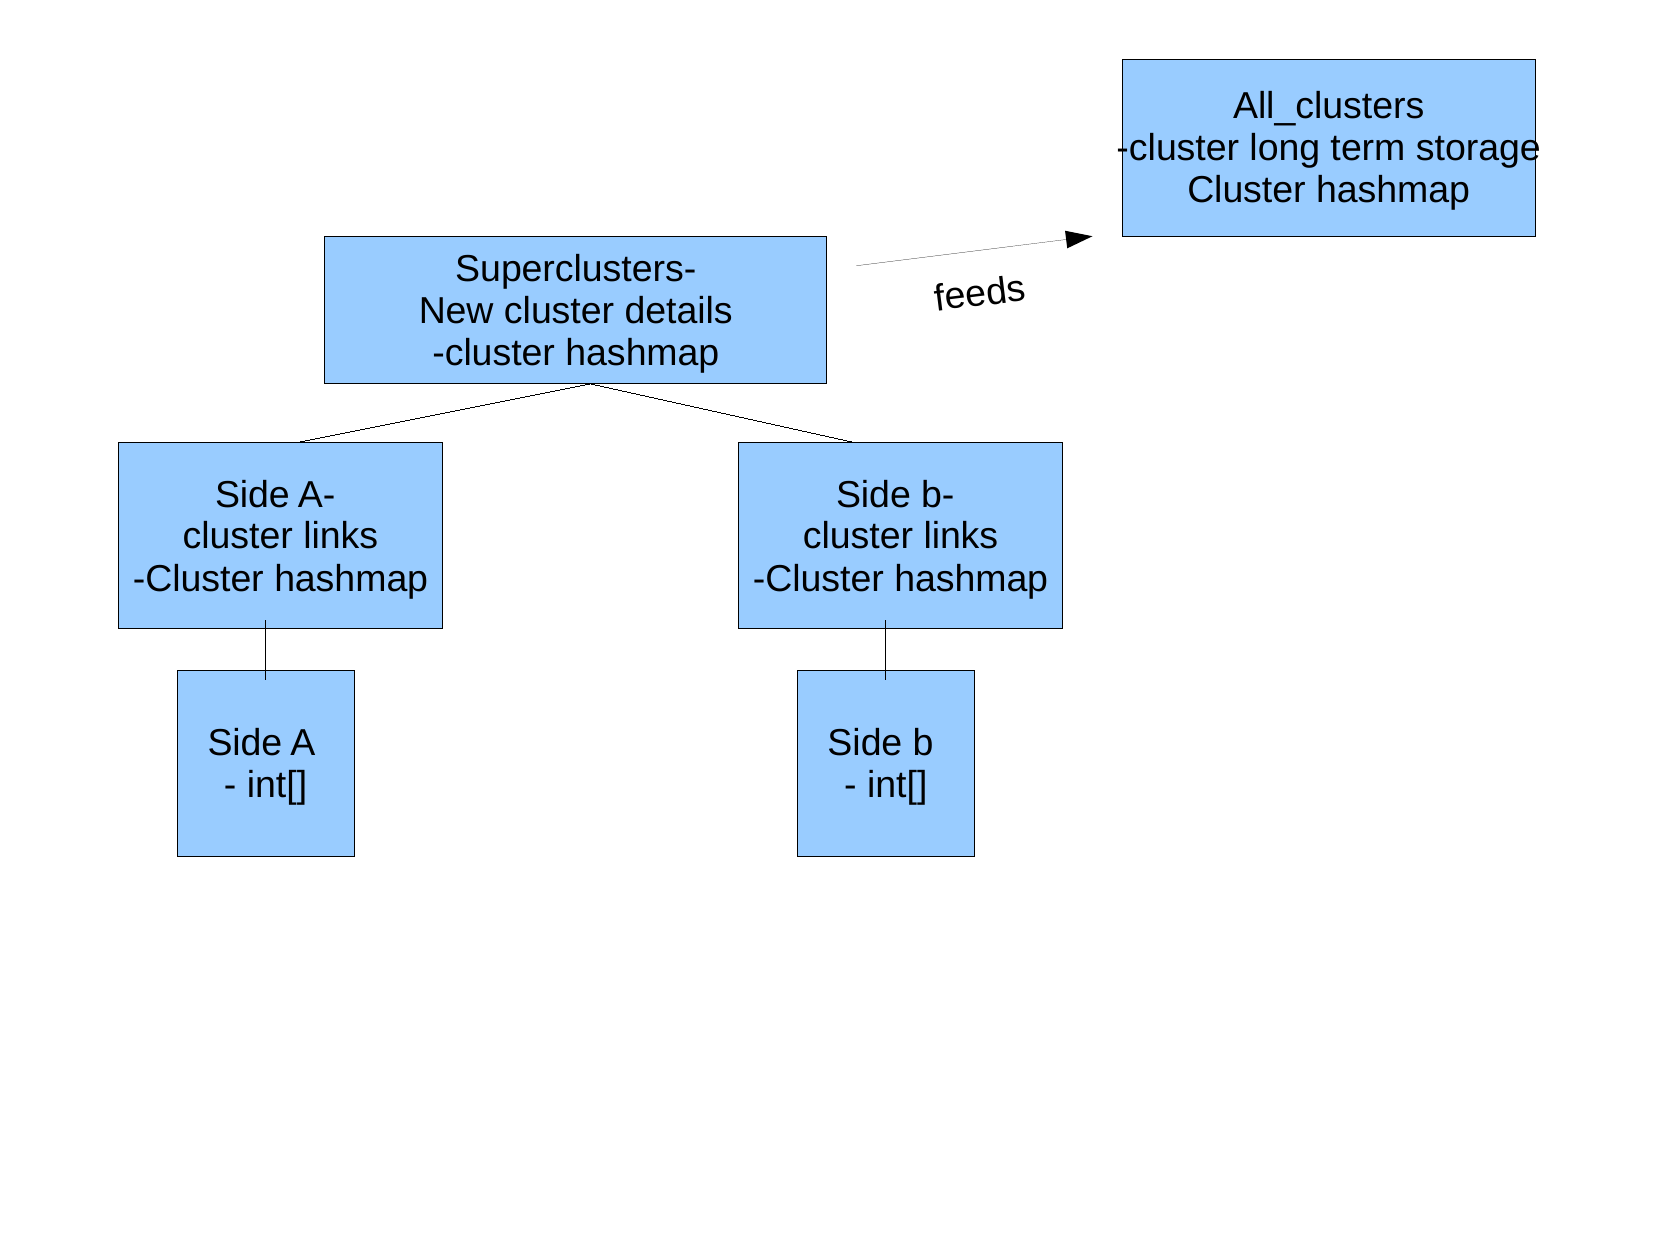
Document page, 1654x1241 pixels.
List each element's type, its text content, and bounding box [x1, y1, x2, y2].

text_box Side b- cluster links -Cluster hashmap [738, 442, 1063, 629]
text_box Superclusters- New cluster details -cluster hashmap [324, 236, 827, 384]
text_box Side A- cluster links -Cluster hashmap [118, 442, 443, 629]
text_box All_clusters -cluster long term storage Cluster hashmap [1122, 59, 1536, 237]
text_box Side b - int[] [797, 670, 975, 857]
text_box Side A - int[] [177, 670, 355, 857]
